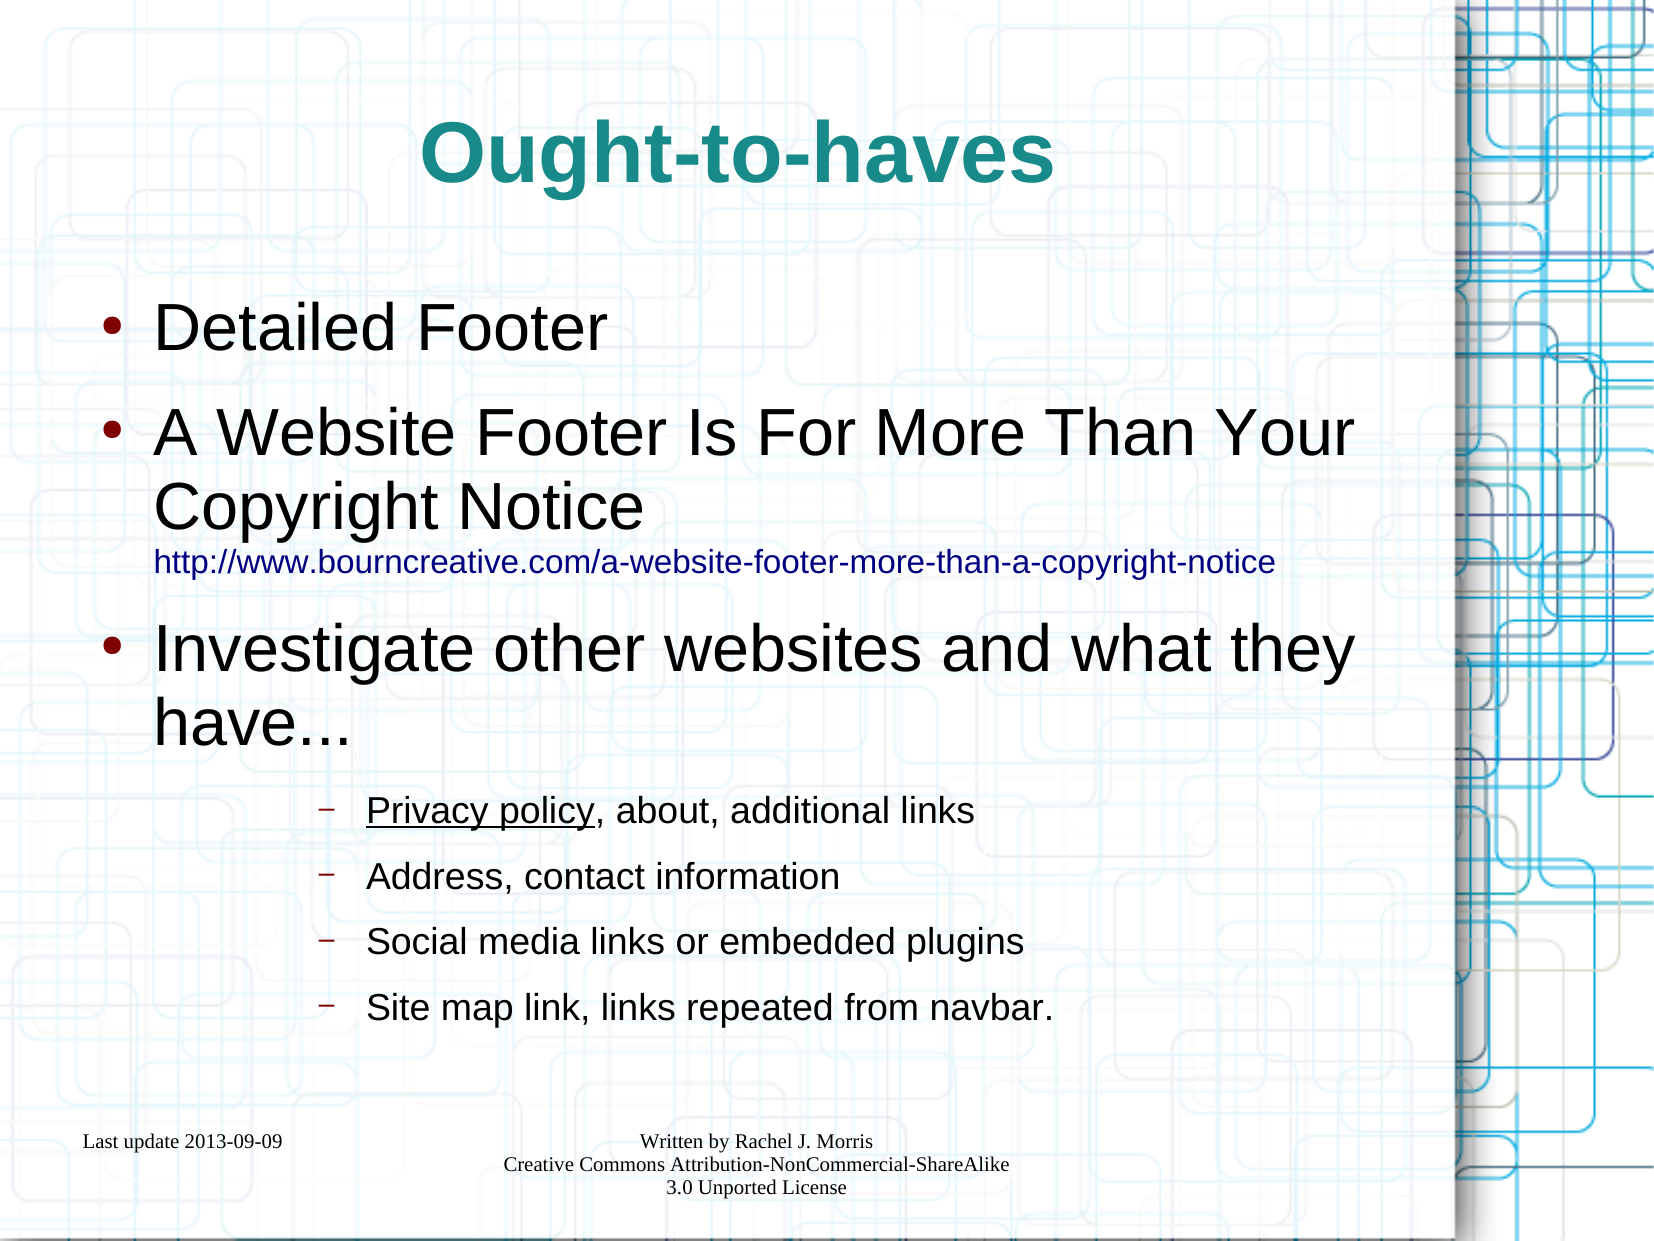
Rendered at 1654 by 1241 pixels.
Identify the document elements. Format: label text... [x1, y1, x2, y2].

picture [0, 0, 1654, 1241]
list Detailed Footer A Website Footer Is For More Than Your Copyright Notice http://www.bourncreative.com/a-website-footer-more-than-a-copyright-notice Investigate other websites and what they have... Privacy policy, about, additional links Address, contact information Social media links or embedded plugins Site map link, links repeated from navbar. [82, 290, 1418, 1029]
title Ought-to-haves [59, 49, 1418, 257]
